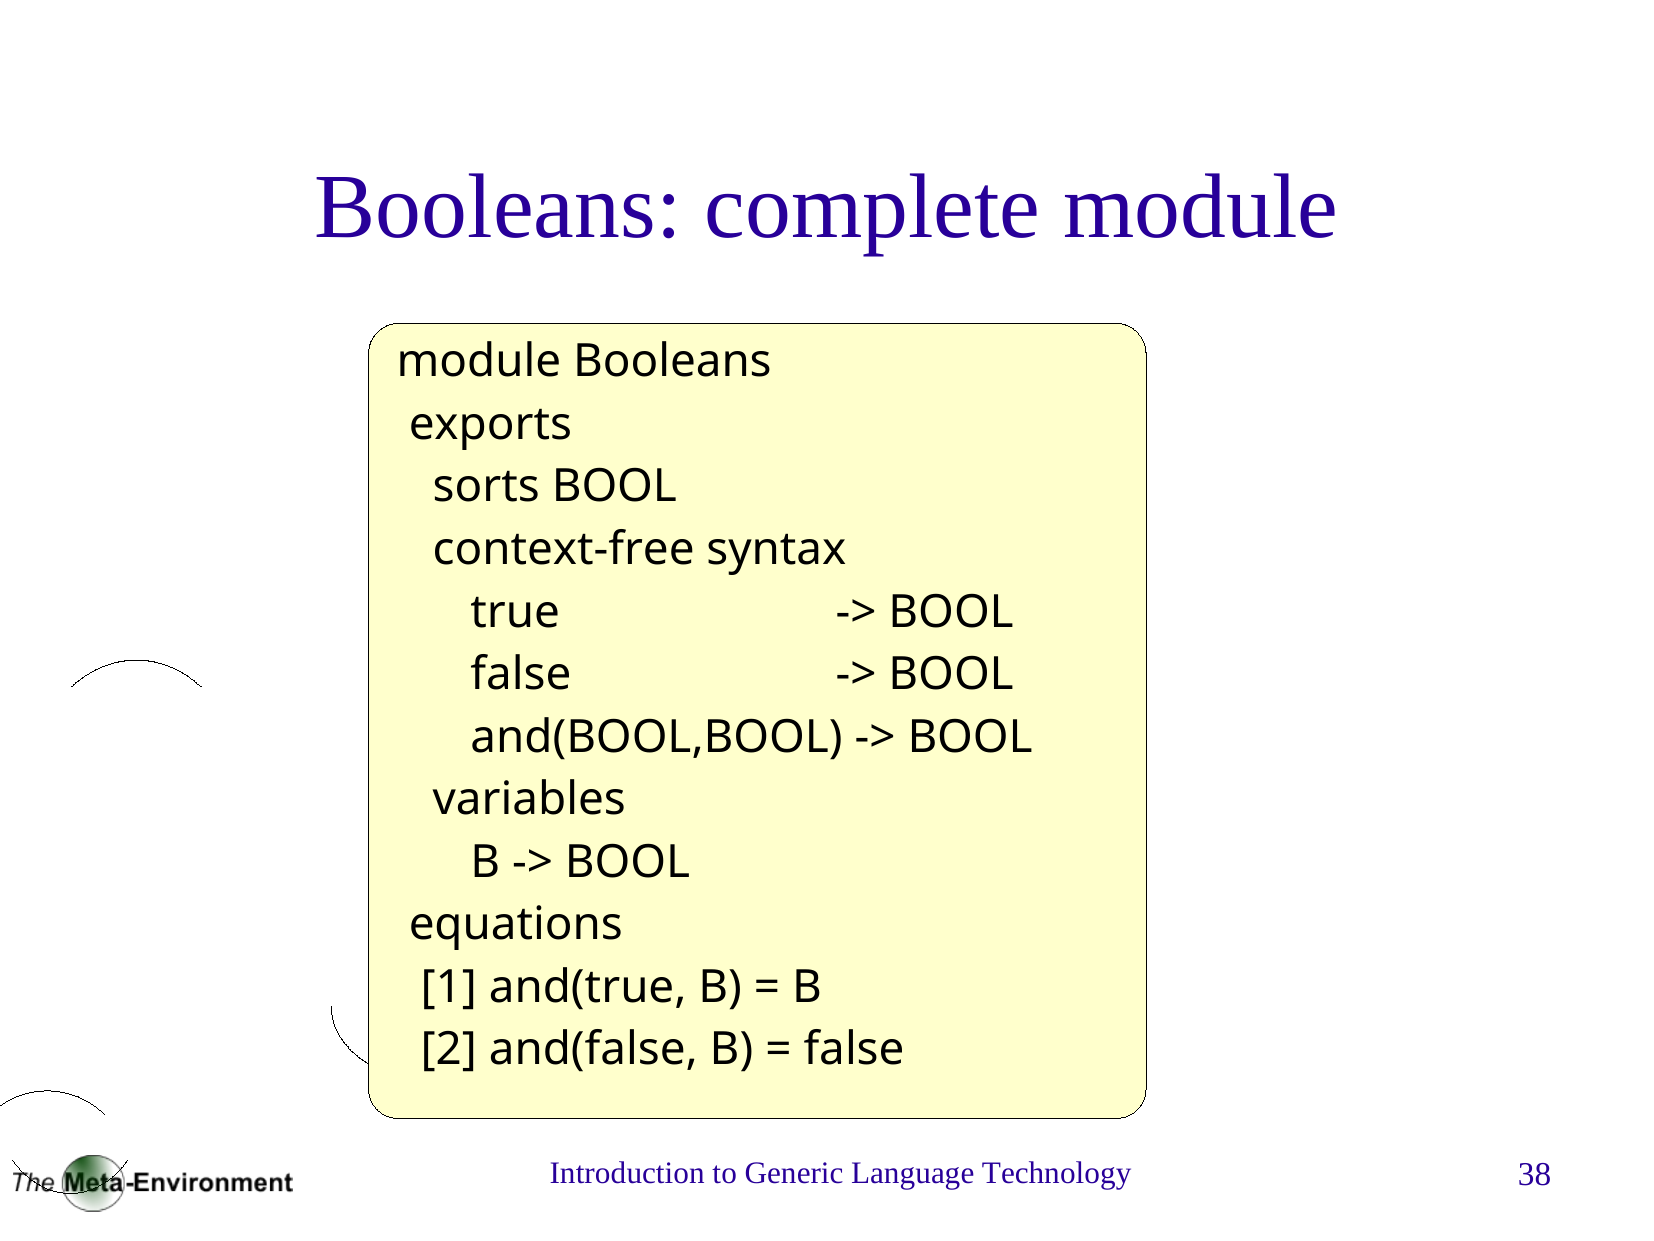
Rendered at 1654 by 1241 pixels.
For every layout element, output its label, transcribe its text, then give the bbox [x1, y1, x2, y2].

picture [13, 1155, 293, 1212]
title Booleans: complete module [121, 102, 1534, 311]
text_box module Booleans exports sorts BOOL context-free syntax true -> BOOL false -> BOOL and(BOOL,BOOL) -> BOOL variables B -> BOOL equations [1] and(true, B) = B [2] and(false, B) = false [396, 327, 1109, 1161]
text_box [368, 323, 1147, 1119]
